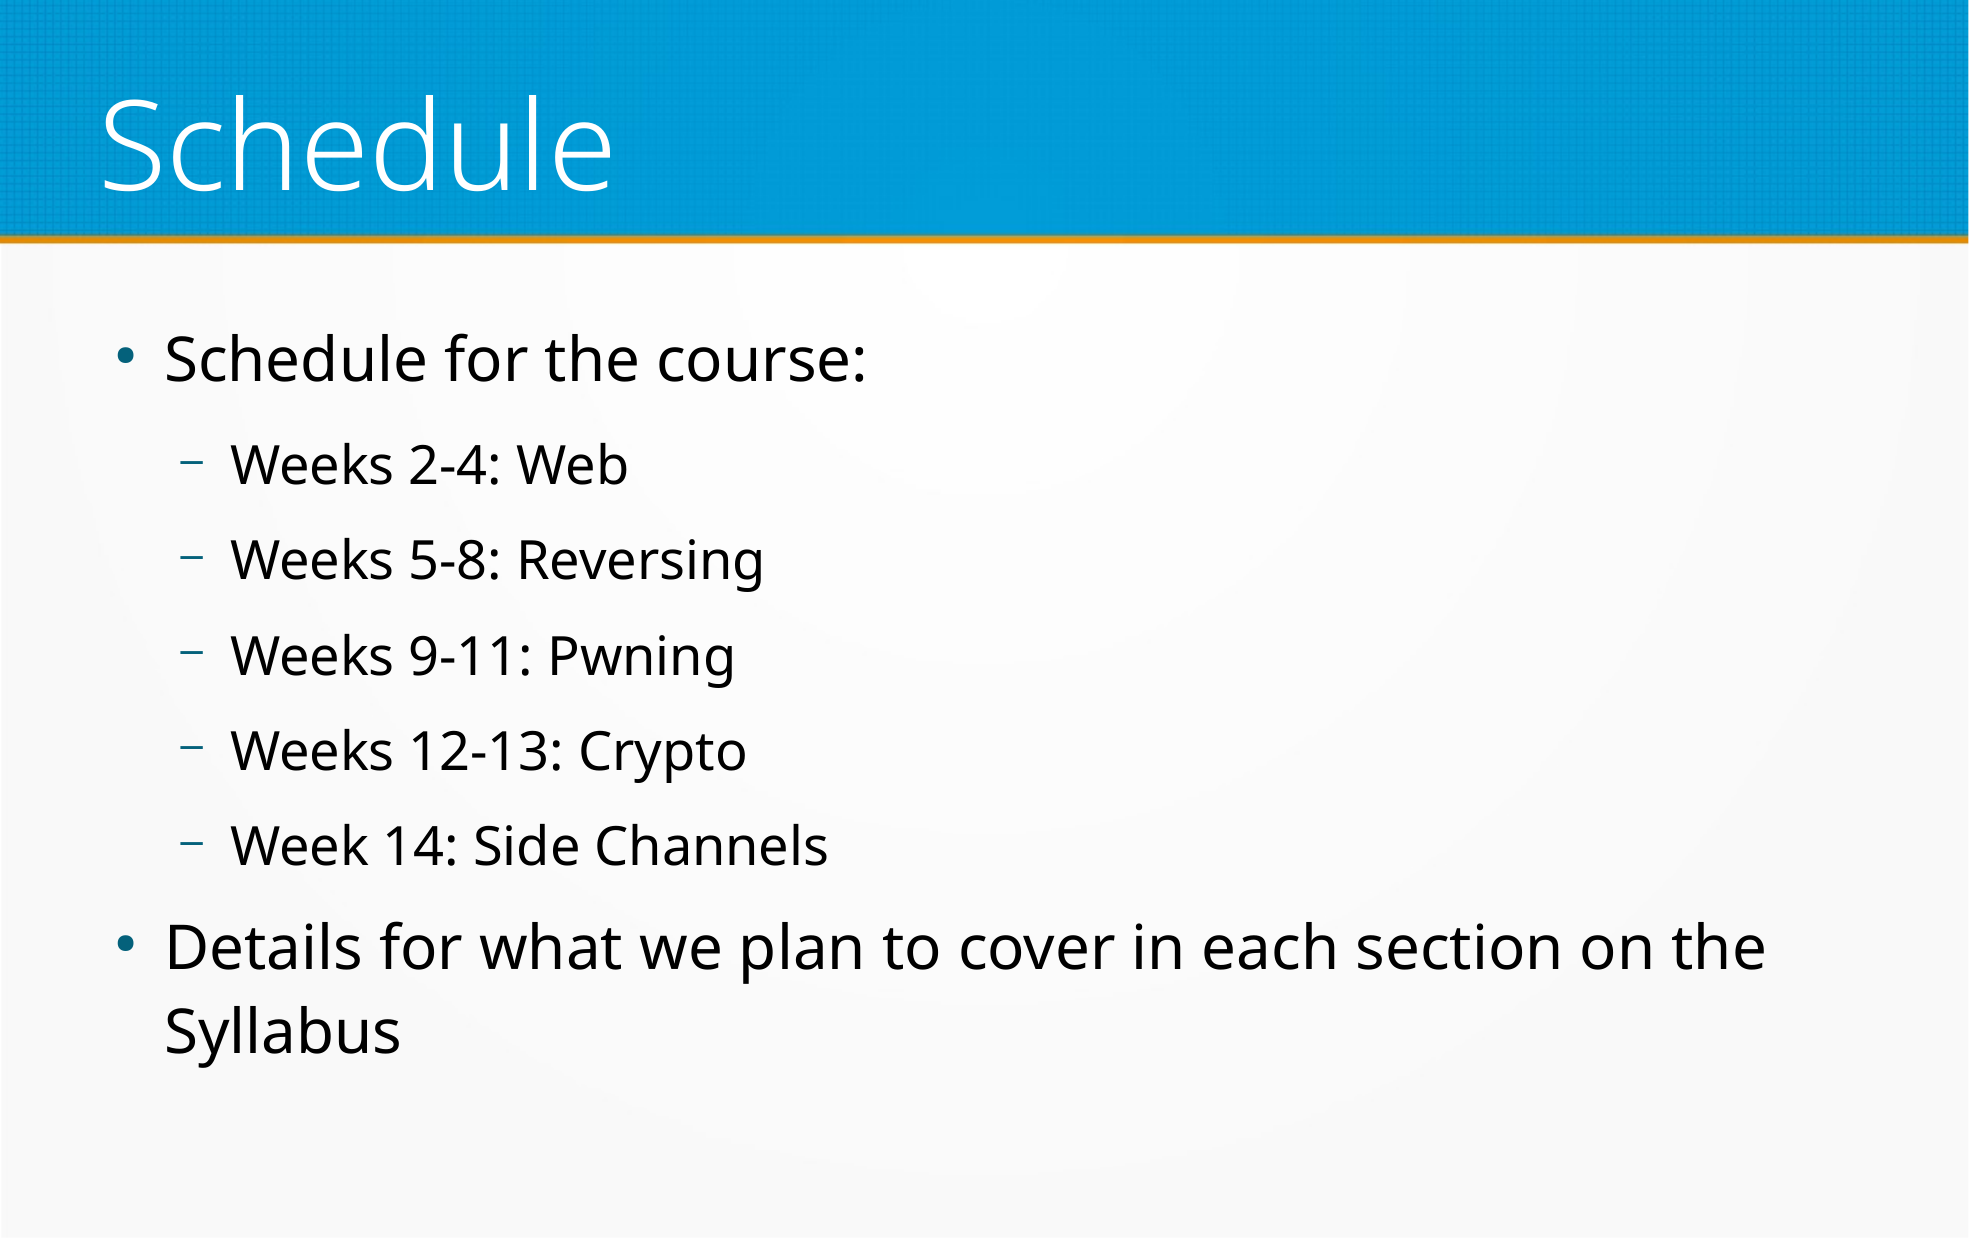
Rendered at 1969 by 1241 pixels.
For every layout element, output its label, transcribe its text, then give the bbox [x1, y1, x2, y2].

list Schedule for the course: Weeks 2-4: Web Weeks 5-8: Reversing Weeks 9-11: Pwning Weeks 12-13: Crypto Week 14: Side Channels Details for what we plan to cover in each section on the Syllabus [98, 315, 1861, 1081]
picture [0, 233, 1969, 1241]
title Schedule [98, 19, 1870, 227]
